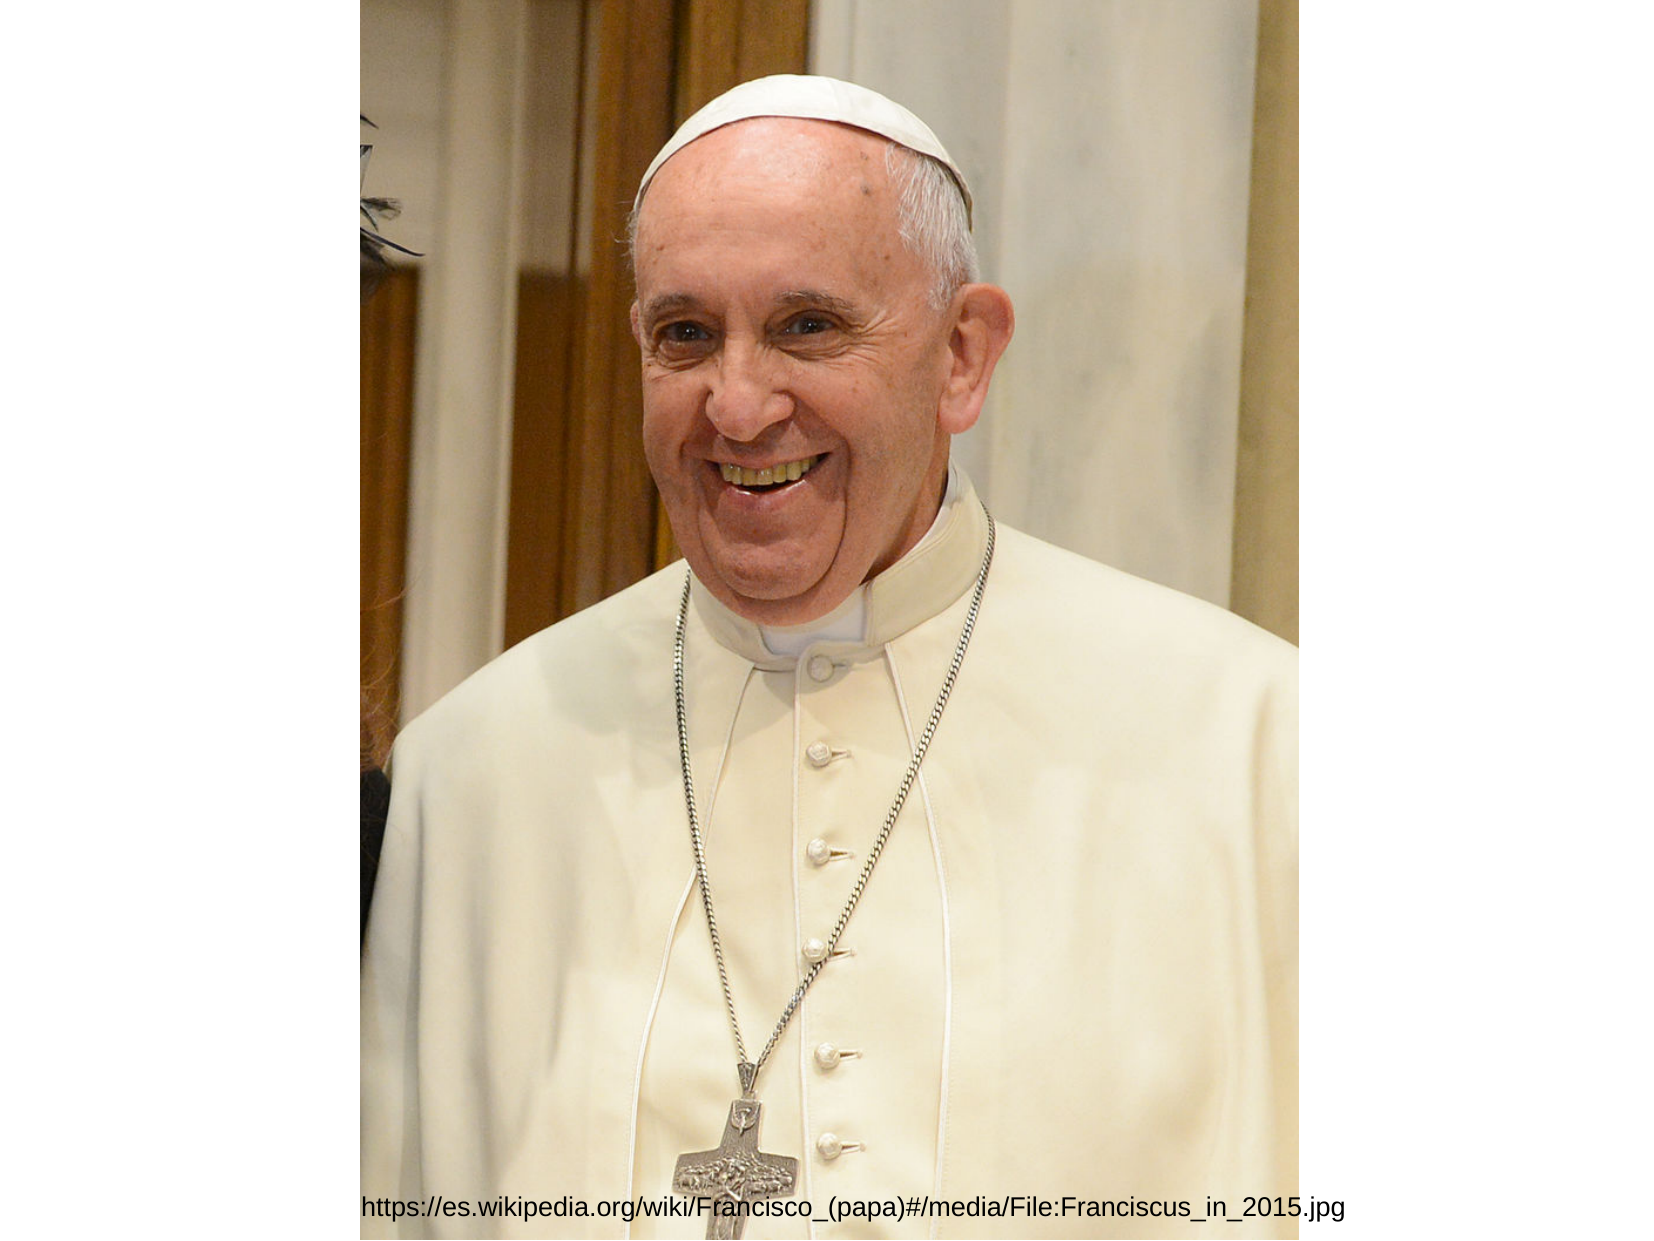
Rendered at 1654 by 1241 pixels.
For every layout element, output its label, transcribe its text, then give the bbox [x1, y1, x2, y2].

text_box https://es.wikipedia.org/wiki/Francisco_(papa)#/media/File:Franciscus_in_2015.jpg [346, 1185, 1654, 1241]
picture [360, 0, 1299, 1185]
